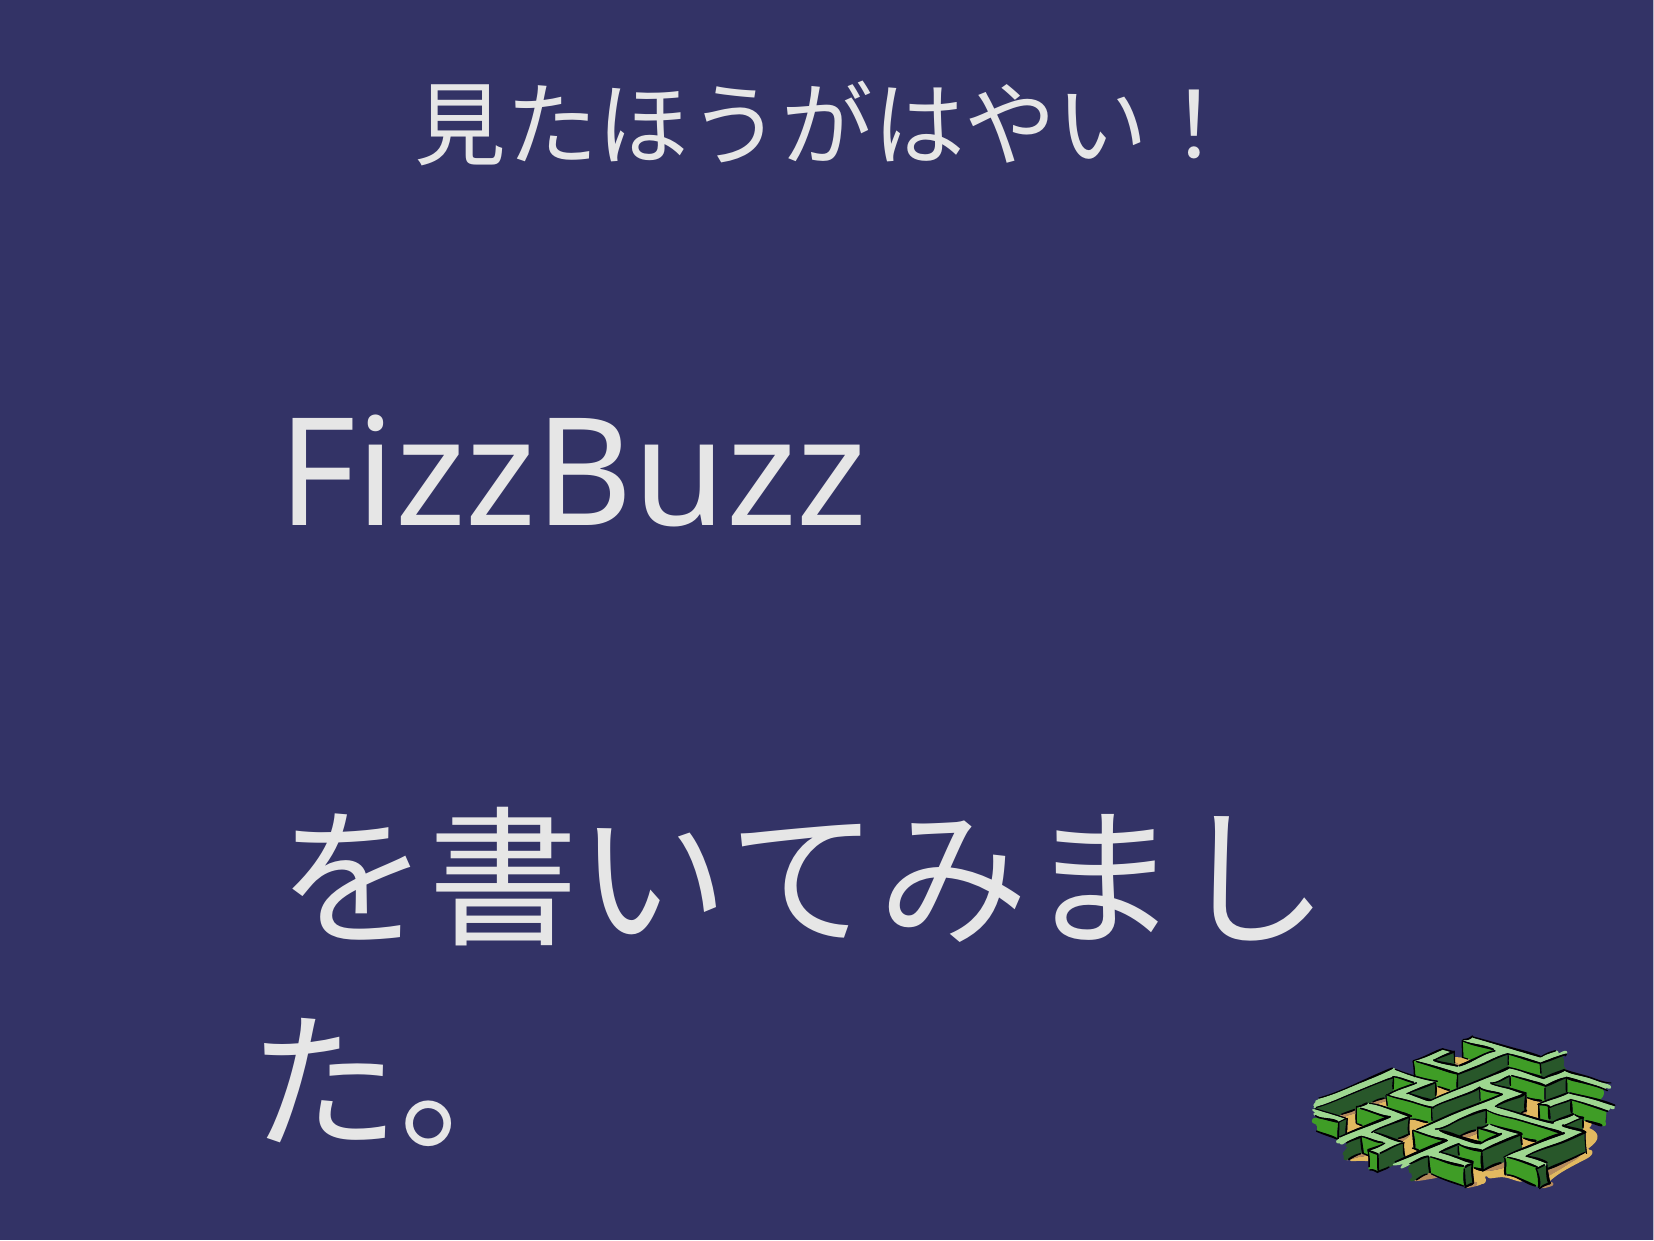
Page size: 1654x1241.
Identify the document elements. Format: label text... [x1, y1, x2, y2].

list FizzBuzz を書いてみました。 [166, 364, 1558, 1147]
title 見たほうがはやい！ [121, 19, 1534, 227]
